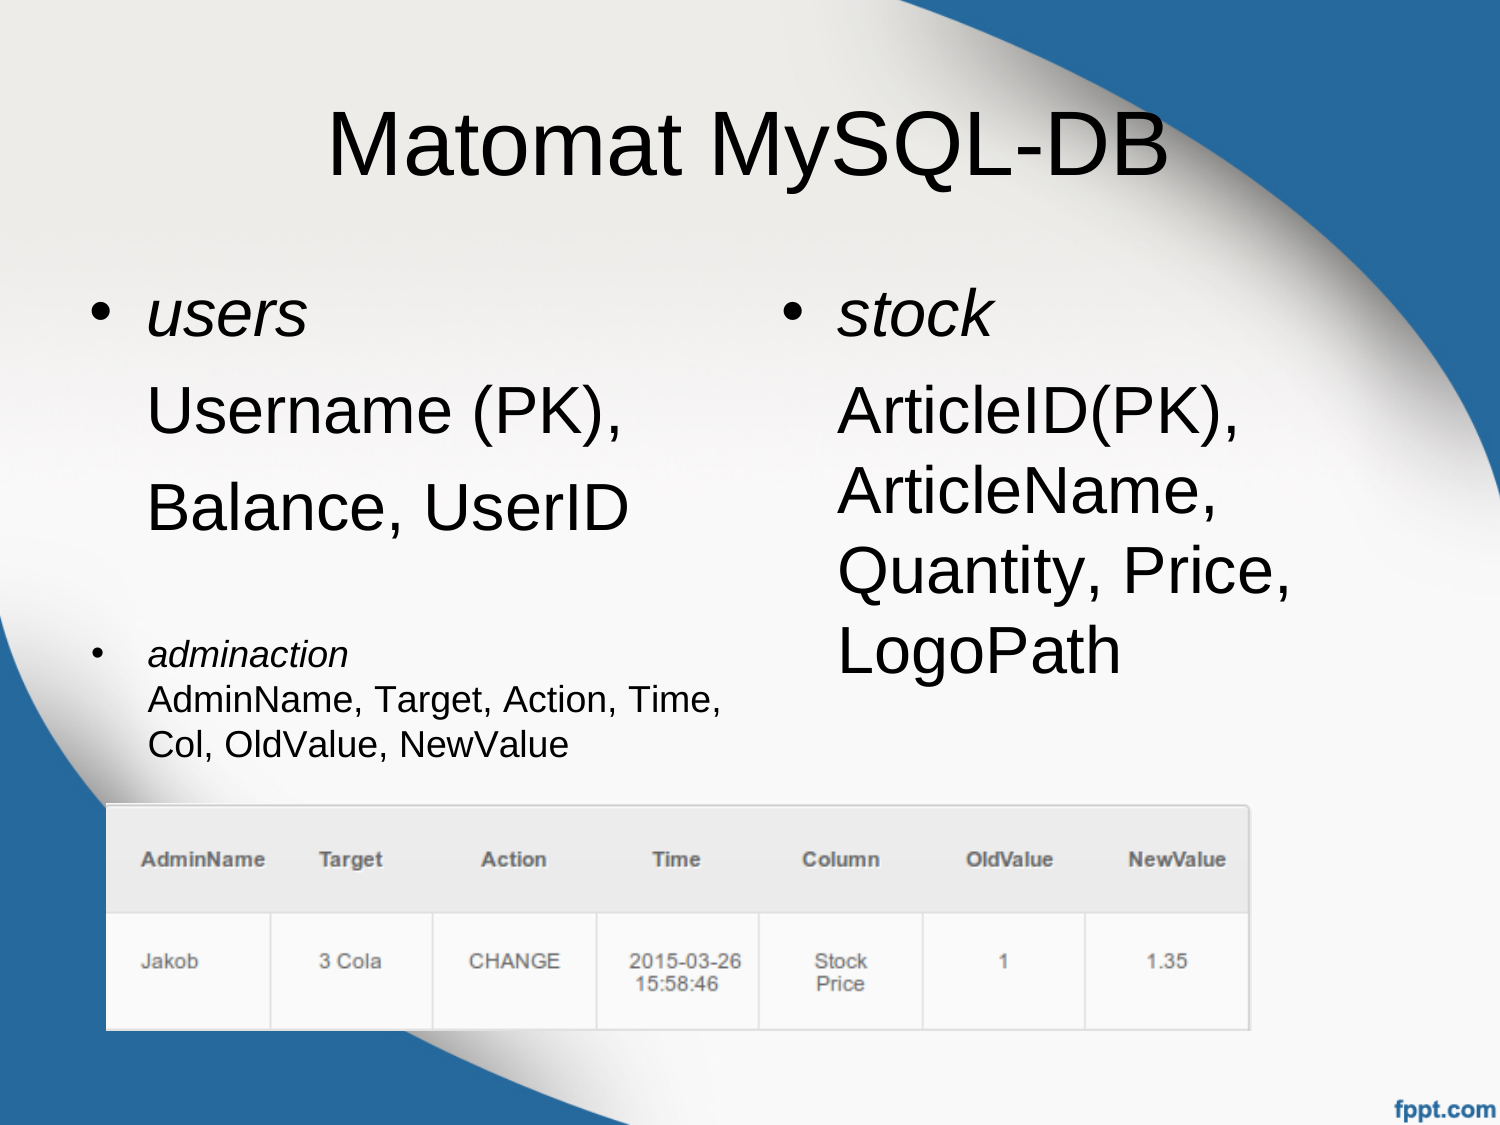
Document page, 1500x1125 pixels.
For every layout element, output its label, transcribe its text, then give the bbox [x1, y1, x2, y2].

list users Username (PK), Balance, UserID [75, 262, 734, 623]
text_box adminaction AdminName, Target, Action, Time, Col, OldValue, NewValue [76, 622, 768, 954]
picture [0, 0, 1500, 1125]
title Matomat MySQL-DB [75, 21, 1426, 257]
list stock ArticleID(PK), ArticleName, Quantity, Price, LogoPath [766, 262, 1426, 934]
